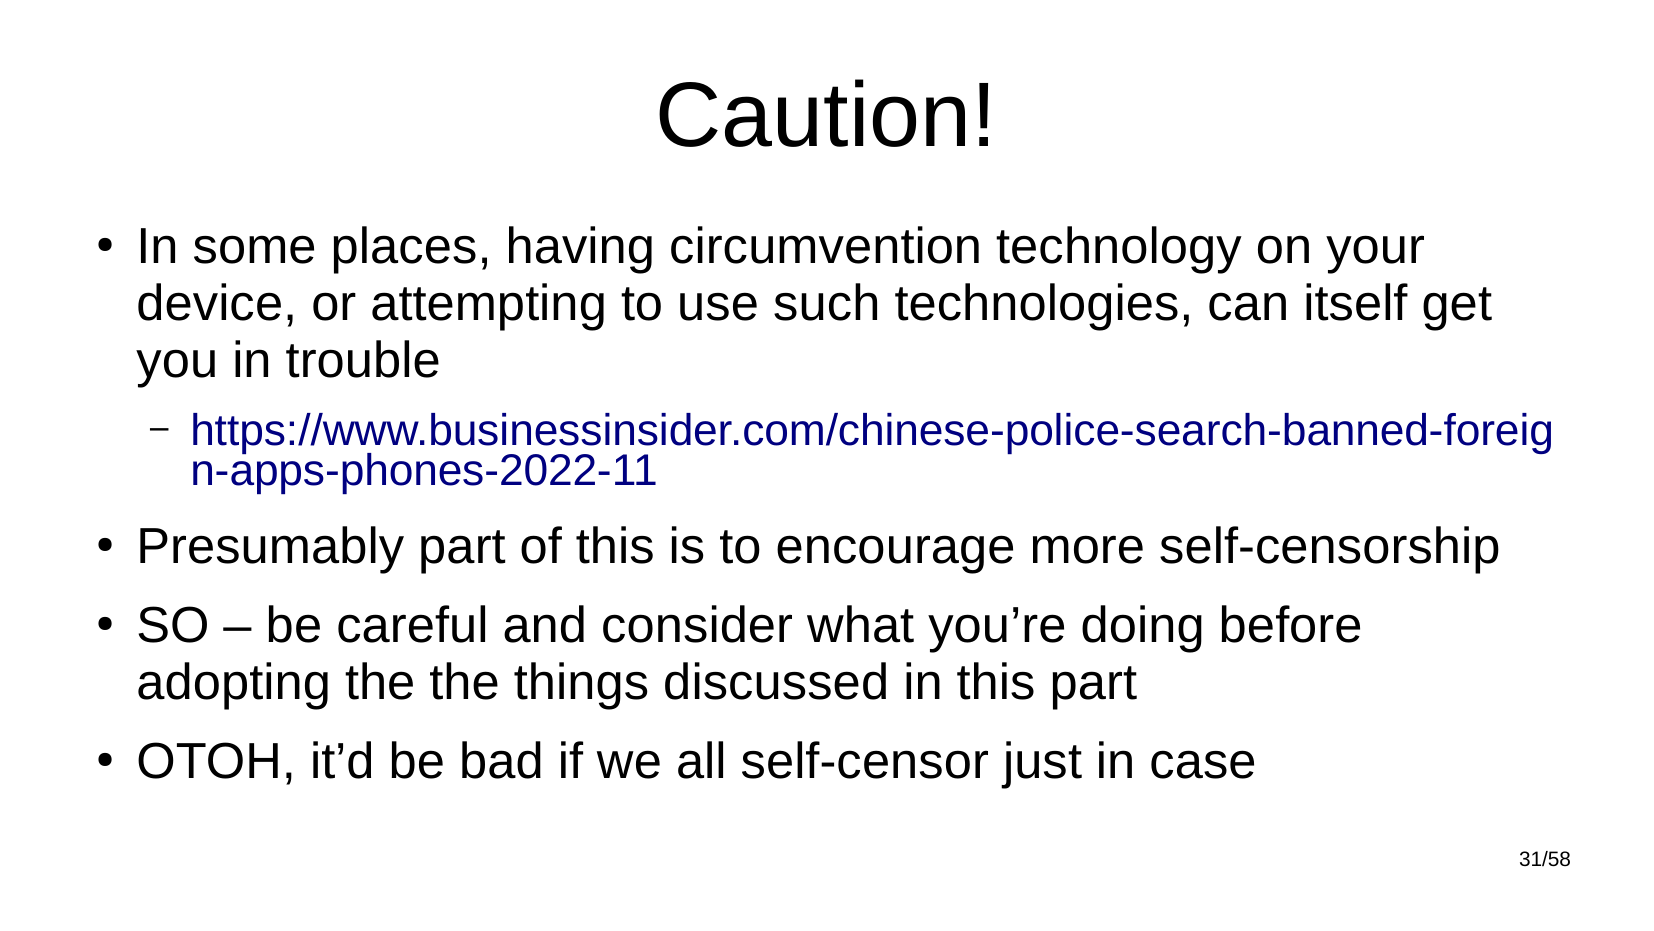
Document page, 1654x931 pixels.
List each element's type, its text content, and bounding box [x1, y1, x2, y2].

title Caution! [82, 37, 1571, 193]
list In some places, having circumvention technology on your device, or attempting to use such technologies, can itself get you in trouble https://www.businessinsider.com/chinese-police-search-banned-foreign-apps-phones-2022-11 Presumably part of this is to encourage more self-censorship SO – be careful and consider what you’re doing before adopting the the things discussed in this part OTOH, it’d be bad if we all self-censor just in case [82, 217, 1571, 758]
